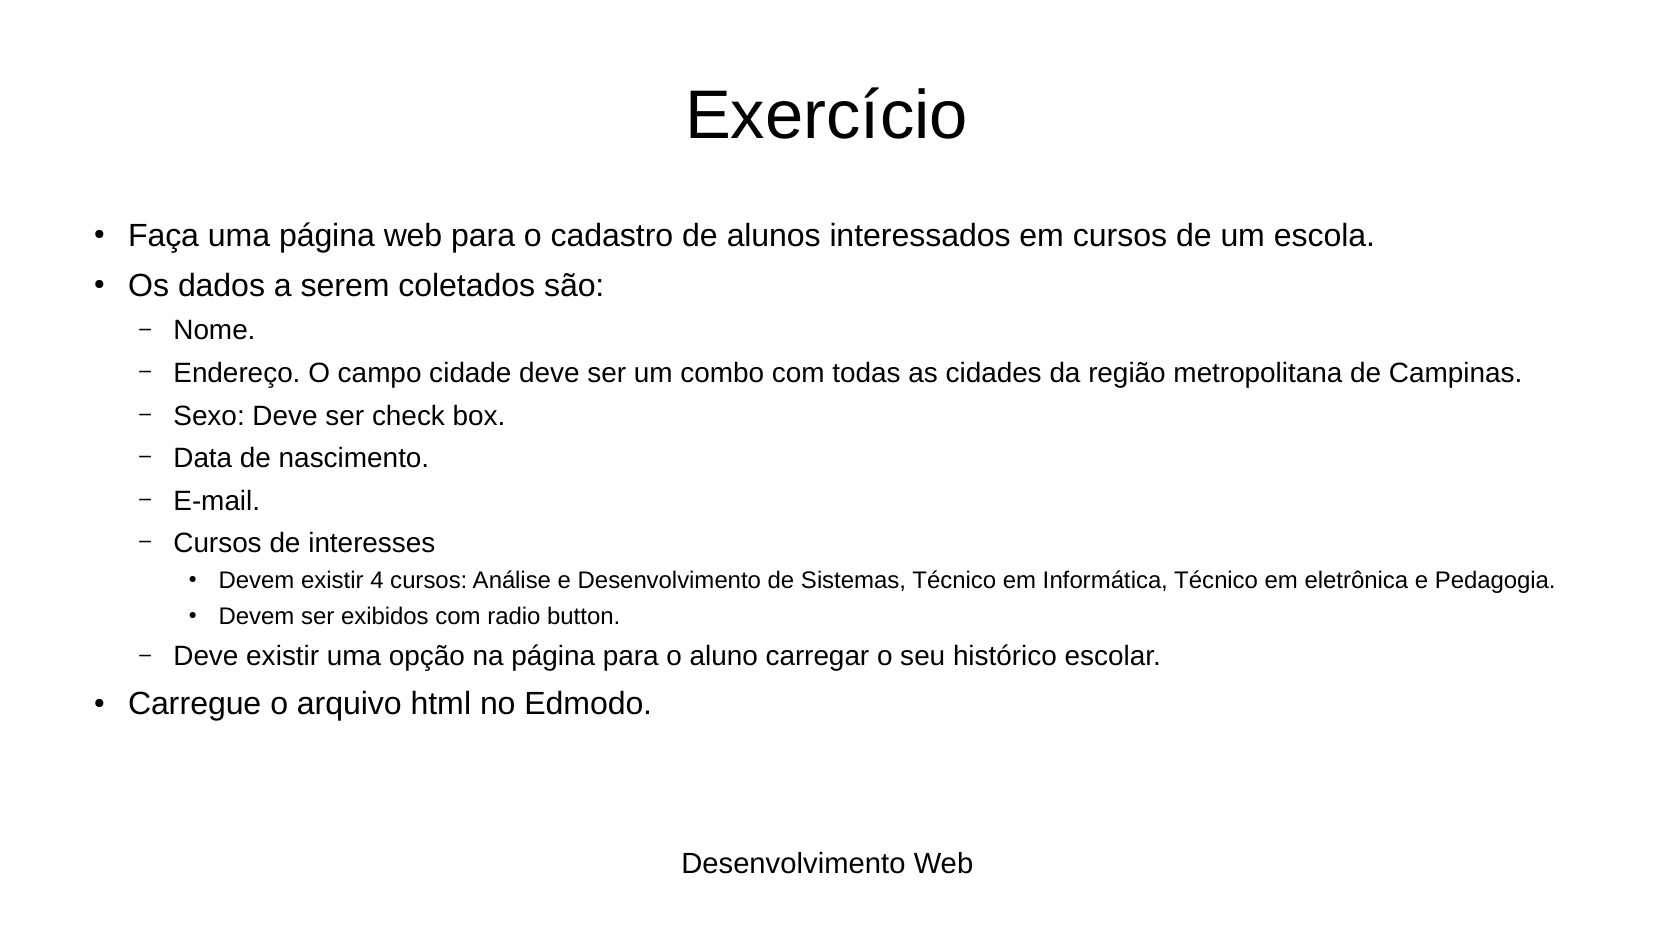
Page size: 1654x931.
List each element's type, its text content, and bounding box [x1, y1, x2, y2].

title Exercício [82, 37, 1571, 193]
list Faça uma página web para o cadastro de alunos interessados em cursos de um escola. Os dados a serem coletados são: Nome. Endereço. O campo cidade deve ser um combo com todas as cidades da região metropolitana de Campinas. Sexo: Deve ser check box. Data de nascimento. E-mail. Cursos de interesses Devem existir 4 cursos: Análise e Desenvolvimento de Sistemas, Técnico em Informática, Técnico em eletrônica e Pedagogia. Devem ser exibidos com radio button. Deve existir uma opção na página para o aluno carregar o seu histórico escolar. Carregue o arquivo html no Edmodo. [82, 217, 1571, 758]
